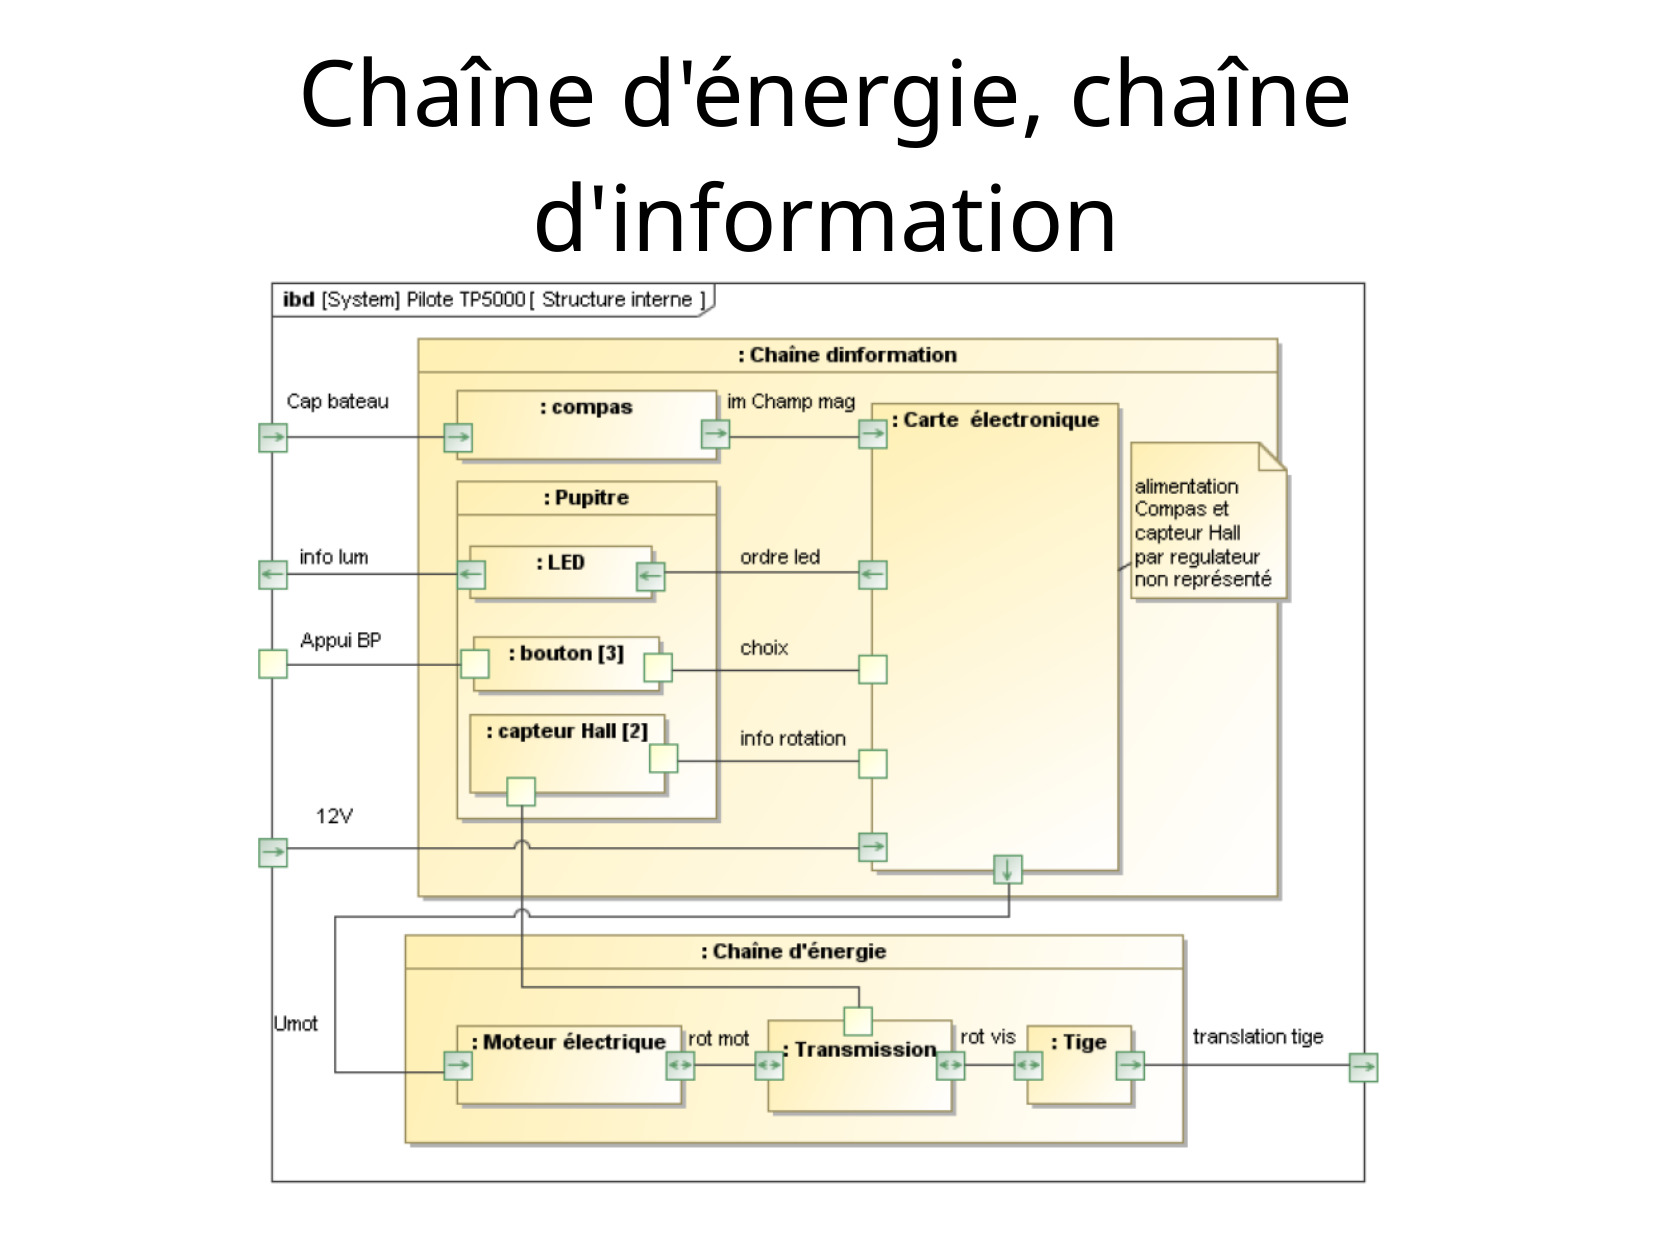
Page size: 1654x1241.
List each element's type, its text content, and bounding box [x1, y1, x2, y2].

picture [245, 259, 1396, 1205]
title Chaîne d'énergie, chaîne d'information [82, 43, 1571, 263]
